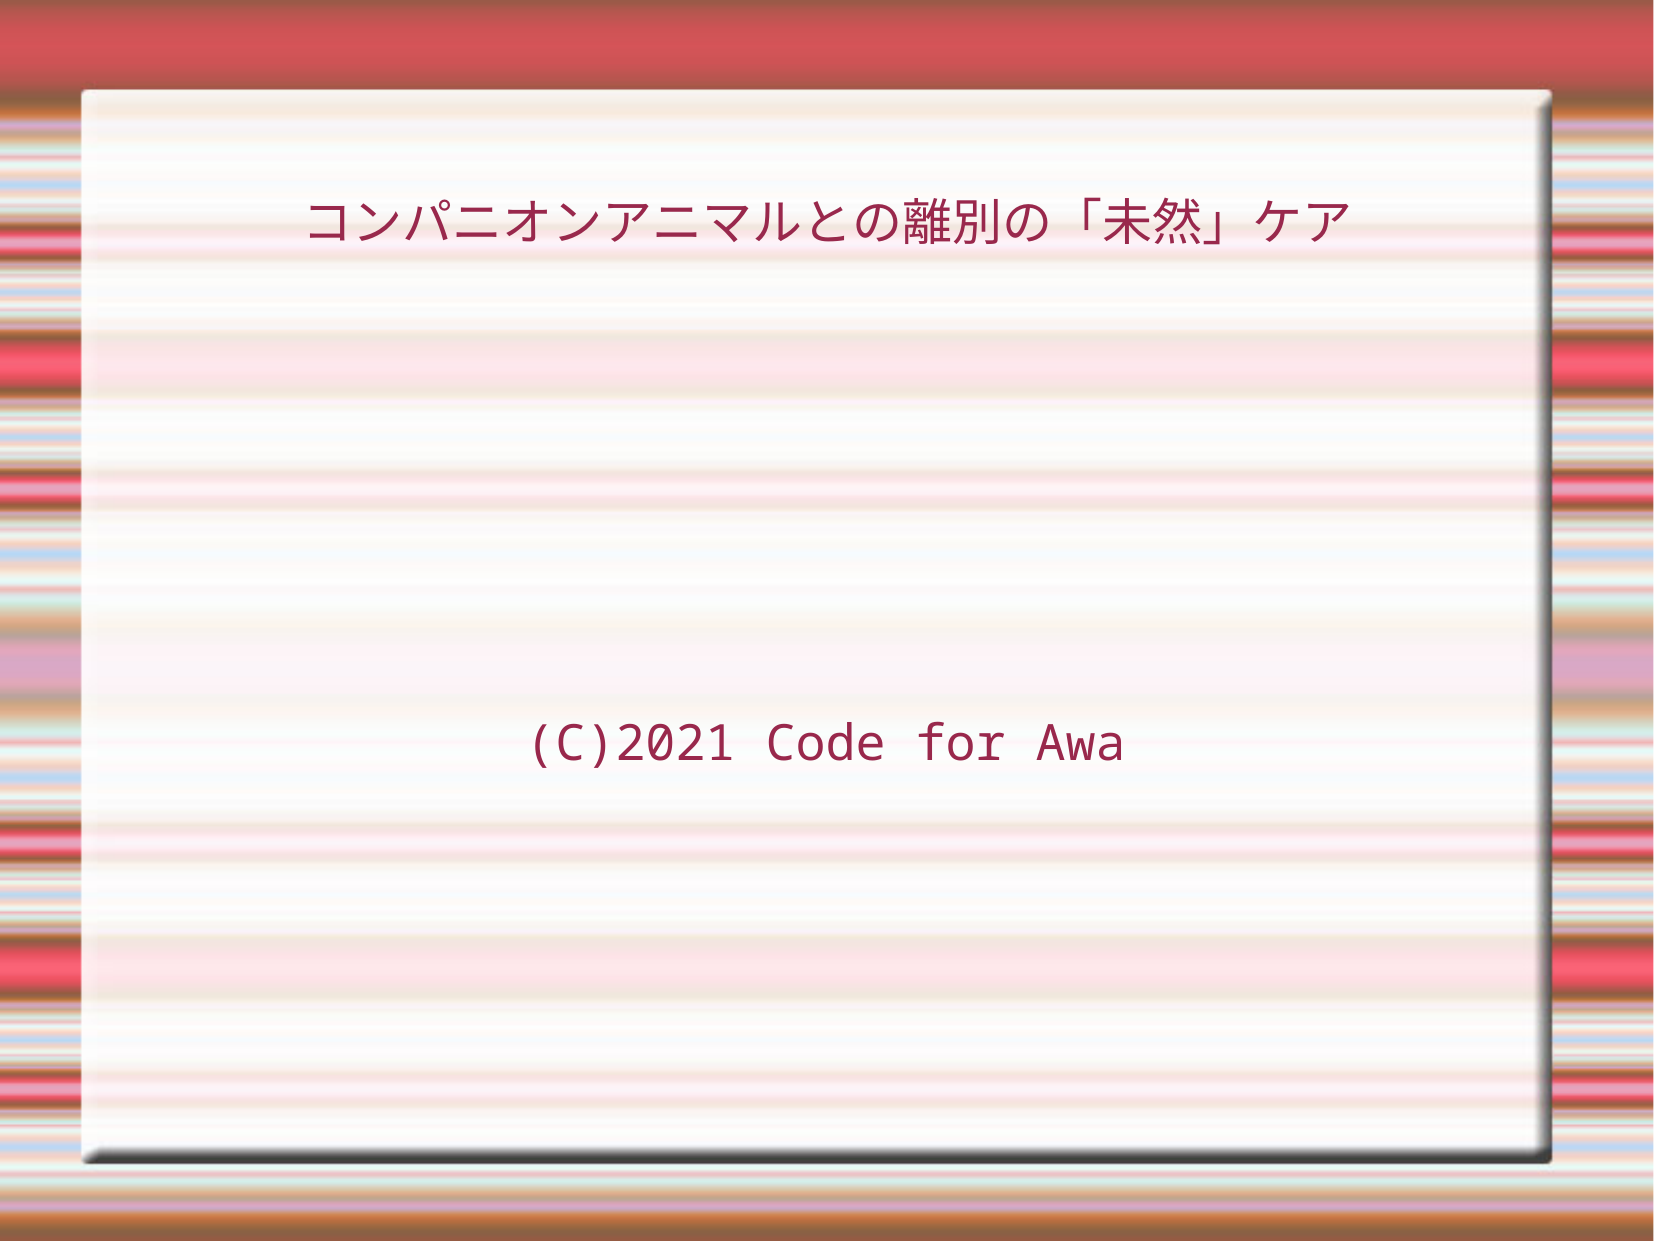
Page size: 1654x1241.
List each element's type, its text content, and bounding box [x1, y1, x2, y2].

title コンパニオンアニマルとの離別の「未然」ケア [121, 114, 1534, 322]
subtitle (C)2021 Code for Awa [134, 350, 1516, 1132]
picture [0, 0, 1654, 1241]
